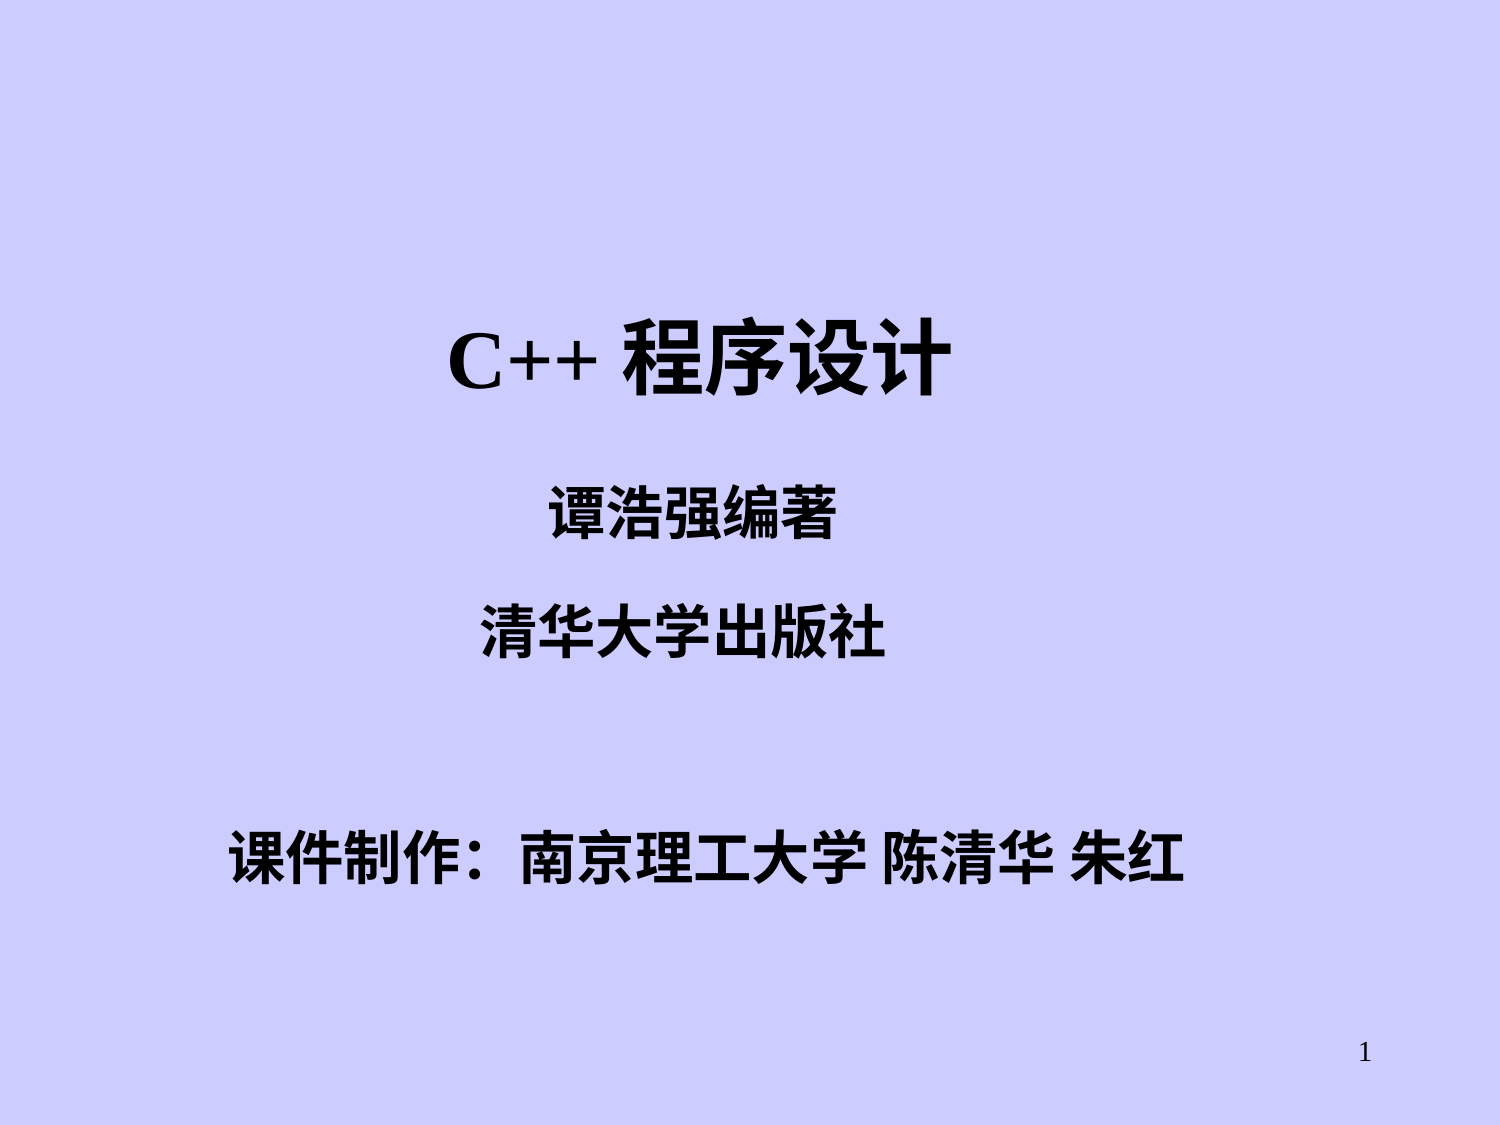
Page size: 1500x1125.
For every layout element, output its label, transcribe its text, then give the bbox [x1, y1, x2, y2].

text_box C++程序设计 谭浩强编著 清华大学出版社 课件制作：南京理工大学 陈清华 朱红 [0, 287, 1500, 900]
text_box <编号> [1074, 1025, 1388, 1101]
